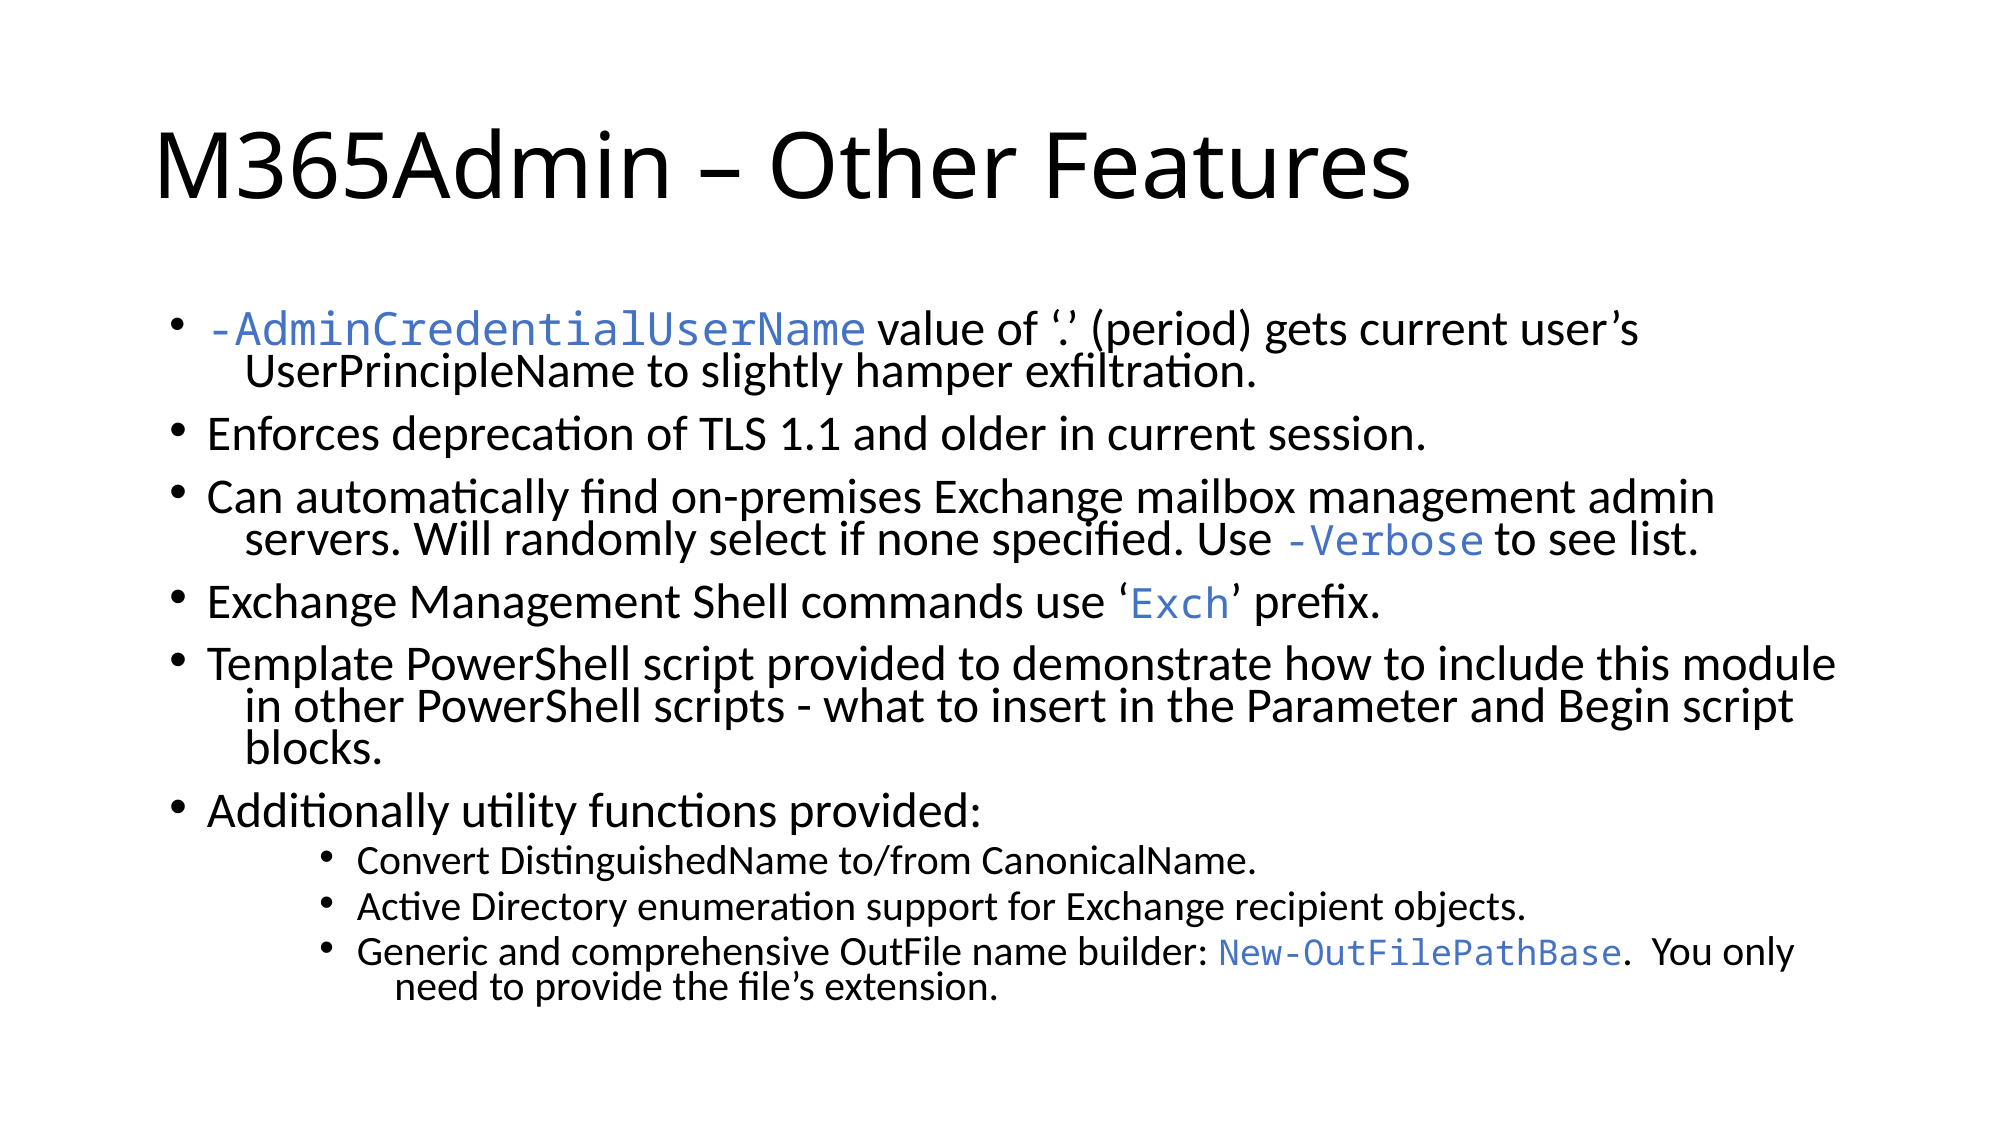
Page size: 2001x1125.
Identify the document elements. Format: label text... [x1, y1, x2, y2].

title M365Admin – Other Features [137, 59, 1863, 278]
list -AdminCredentialUserName value of ‘.’ (period) gets current user’s UserPrincipleName to slightly hamper exfiltration. Enforces deprecation of TLS 1.1 and older in current session. Can automatically find on-premises Exchange mailbox management admin servers. Will randomly select if none specified. Use -Verbose to see list. Exchange Management Shell commands use ‘Exch’ prefix. Template PowerShell script provided to demonstrate how to include this module in other PowerShell scripts - what to insert in the Parameter and Begin script blocks. Additionally utility functions provided: Convert DistinguishedName to/from CanonicalName. Active Directory enumeration support for Exchange recipient objects. Generic and comprehensive OutFile name builder: New-OutFilePathBase. You only need to provide the file’s extension. [154, 304, 1880, 1019]
